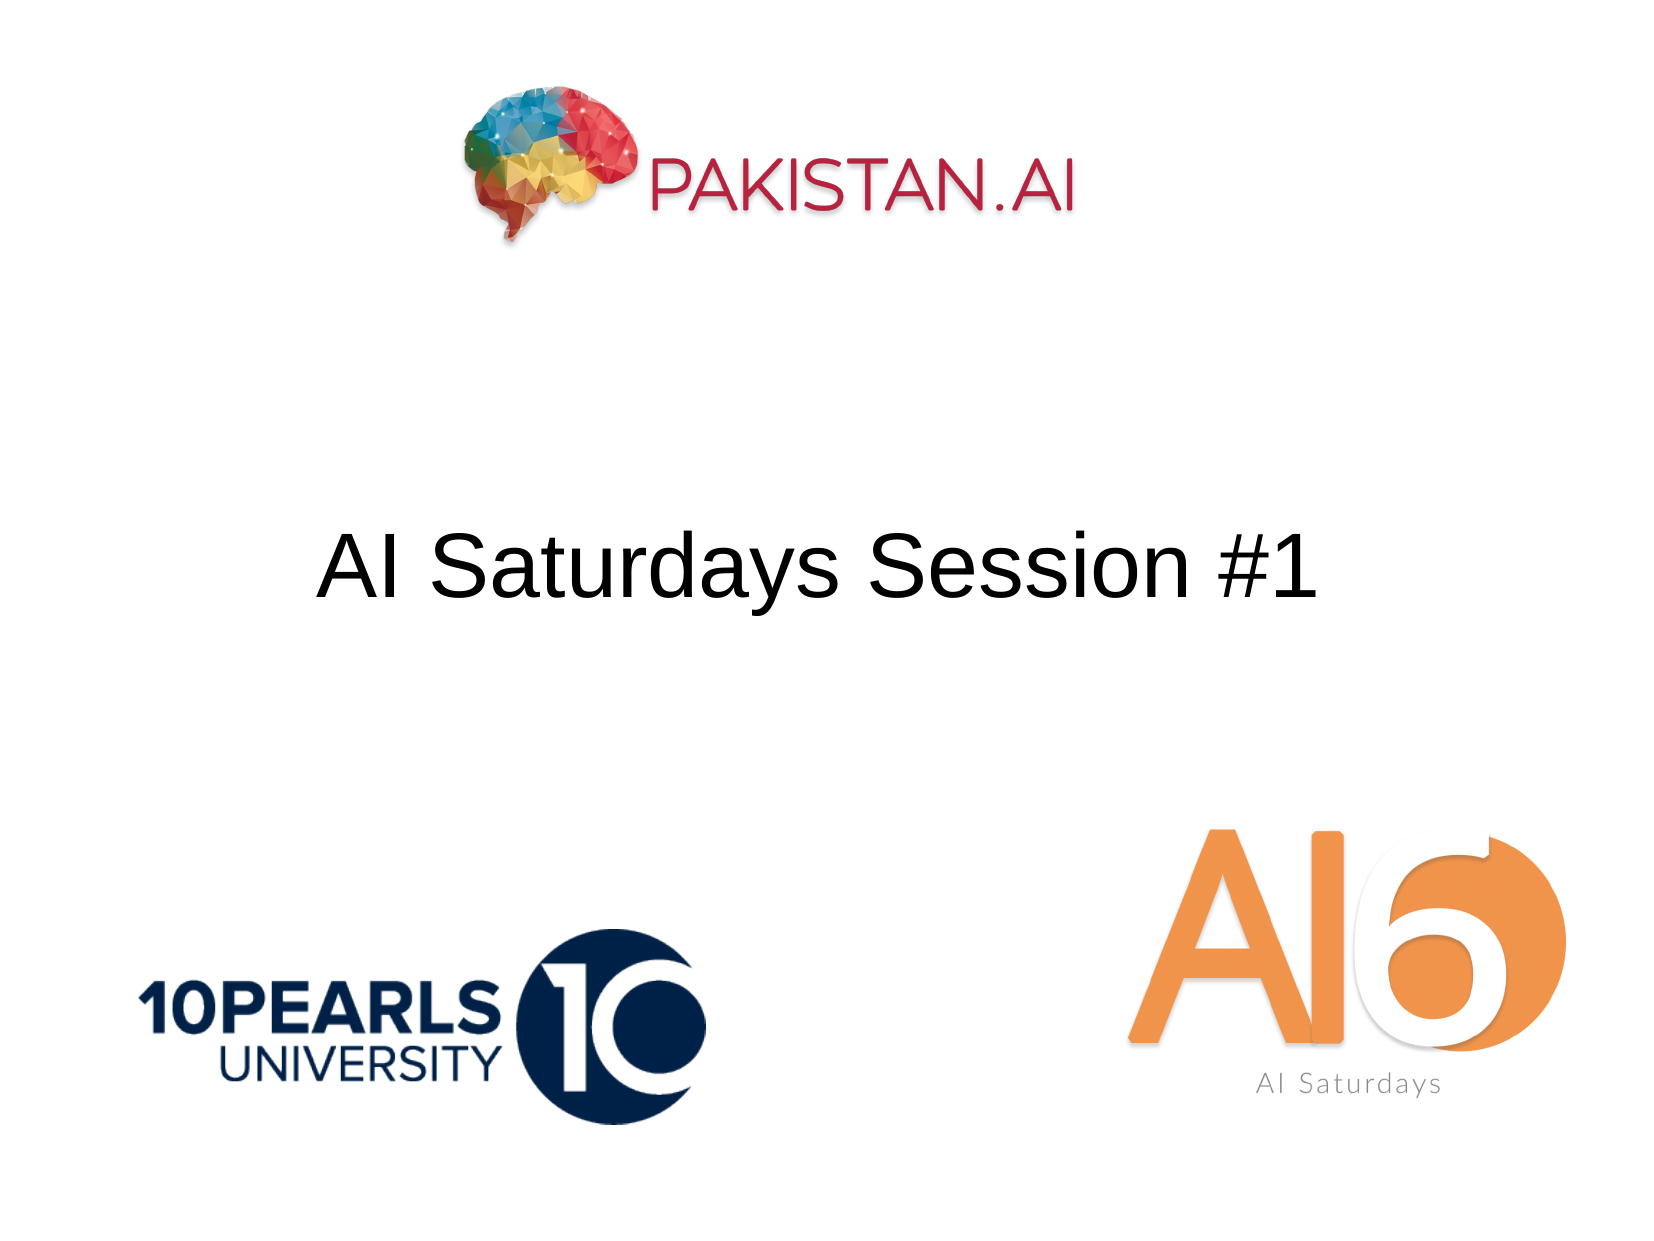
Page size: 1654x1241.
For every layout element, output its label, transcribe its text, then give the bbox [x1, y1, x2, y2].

picture [138, 929, 706, 1126]
title AI Saturdays Session #1 [75, 462, 1564, 670]
picture [1110, 704, 1591, 1178]
picture [455, 0, 1096, 505]
